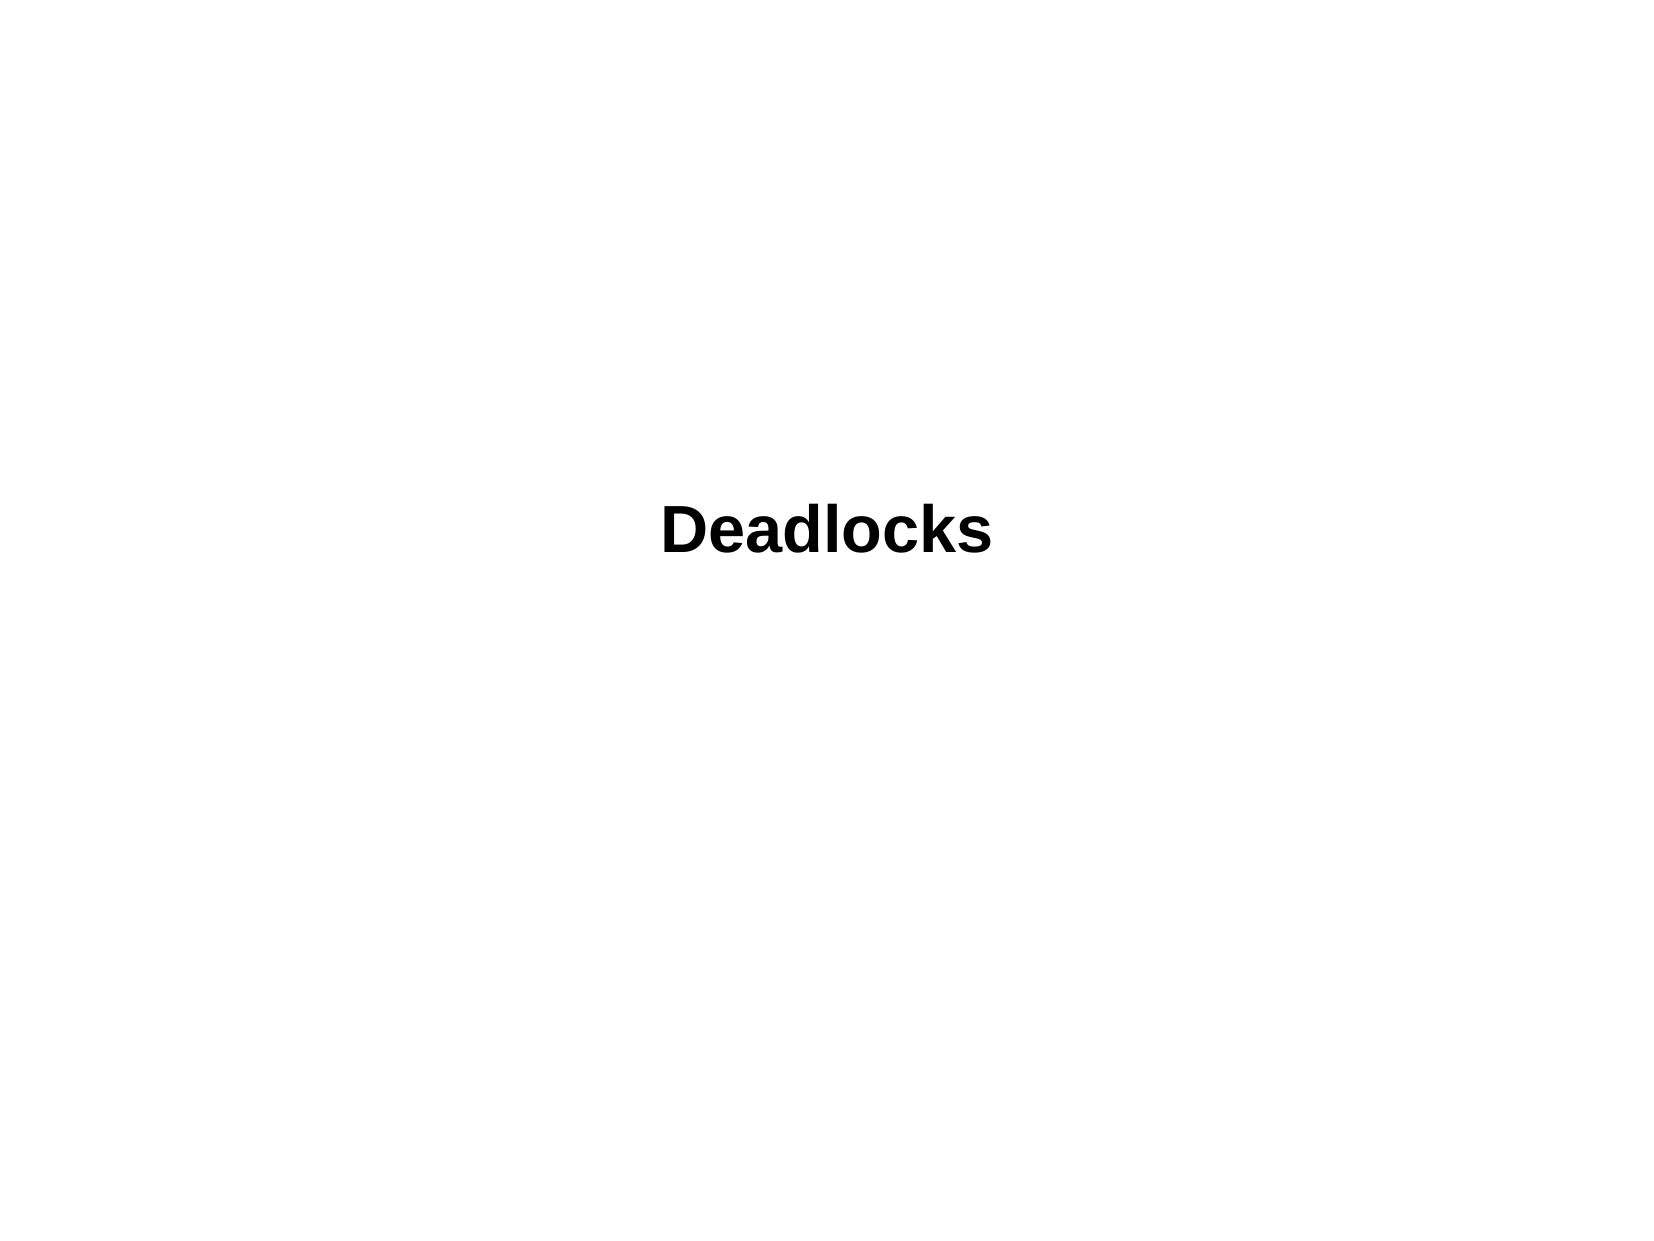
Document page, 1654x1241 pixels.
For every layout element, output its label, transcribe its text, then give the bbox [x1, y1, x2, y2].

subtitle Deadlocks [82, 49, 1571, 1010]
